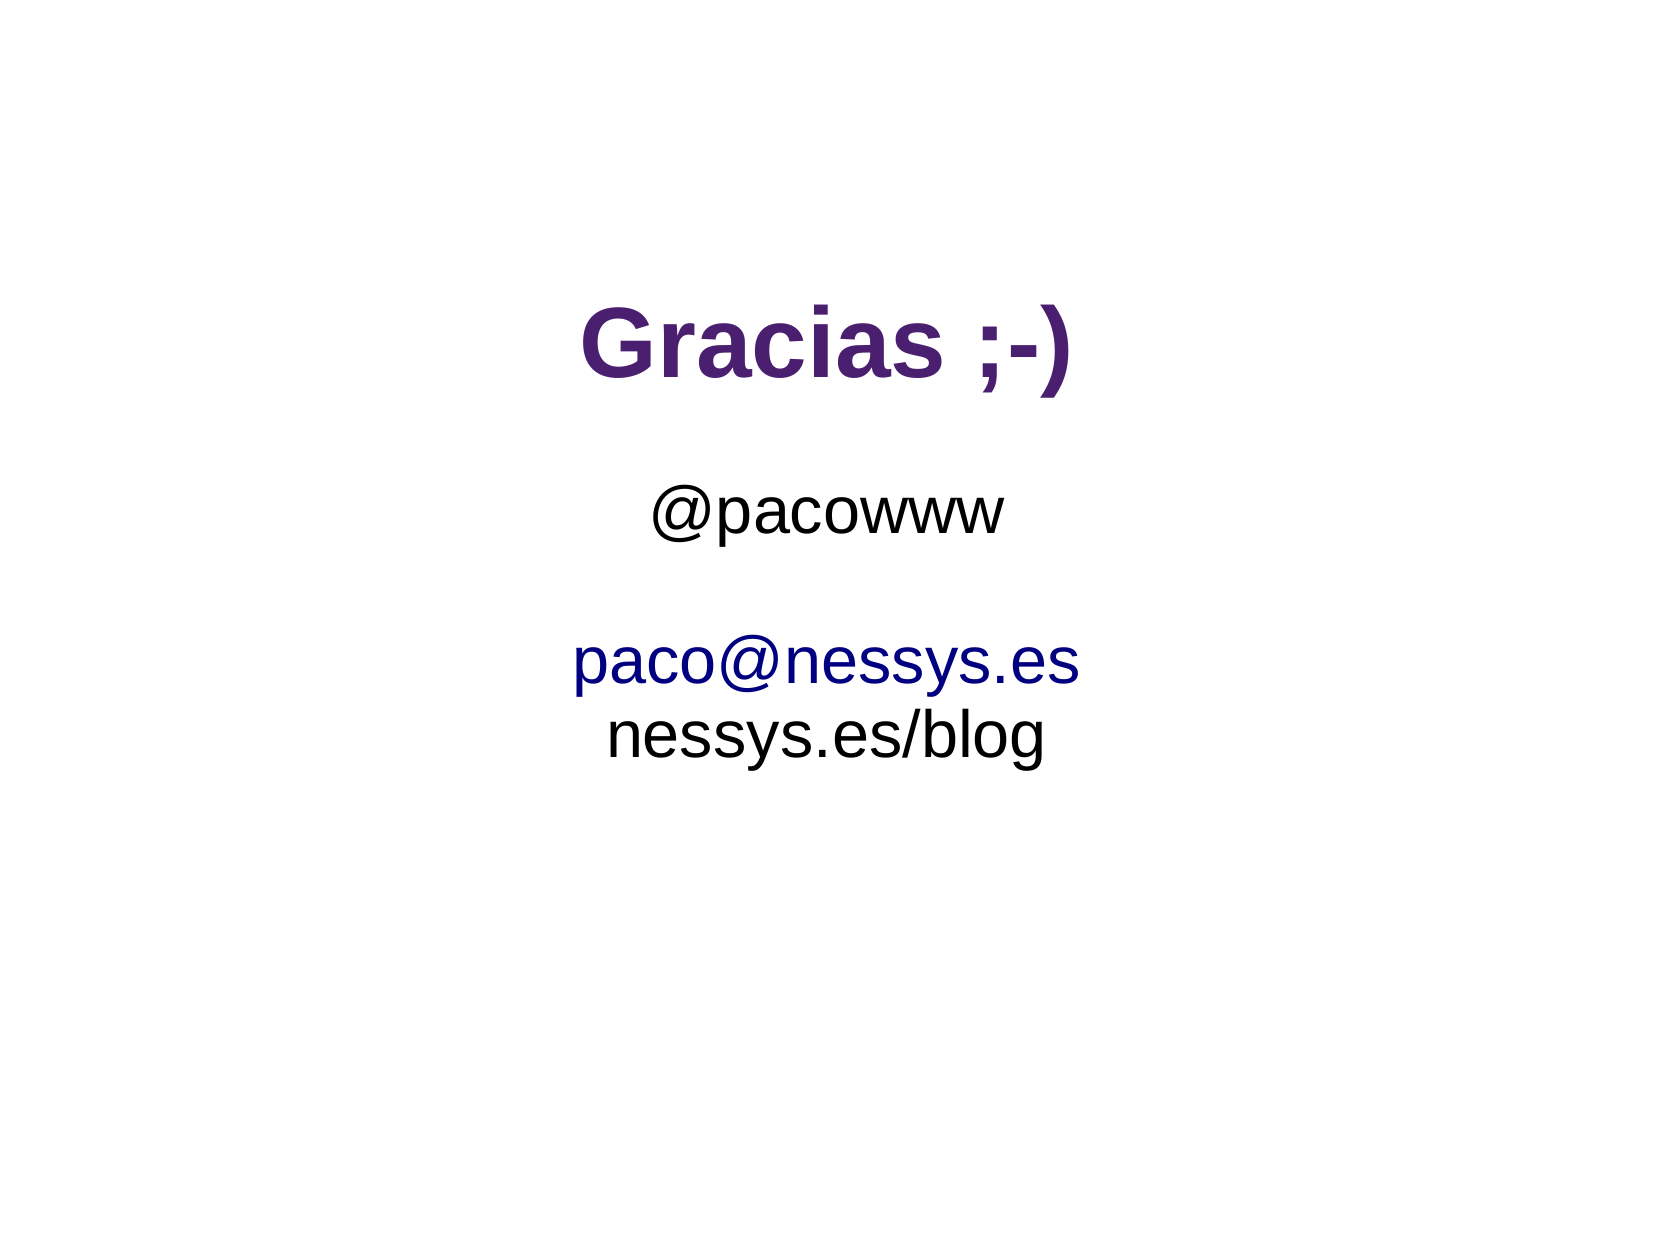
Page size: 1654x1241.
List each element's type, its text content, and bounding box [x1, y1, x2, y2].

subtitle Gracias ;-) @pacowww paco@nessys.es nessys.es/blog [82, 49, 1571, 1010]
